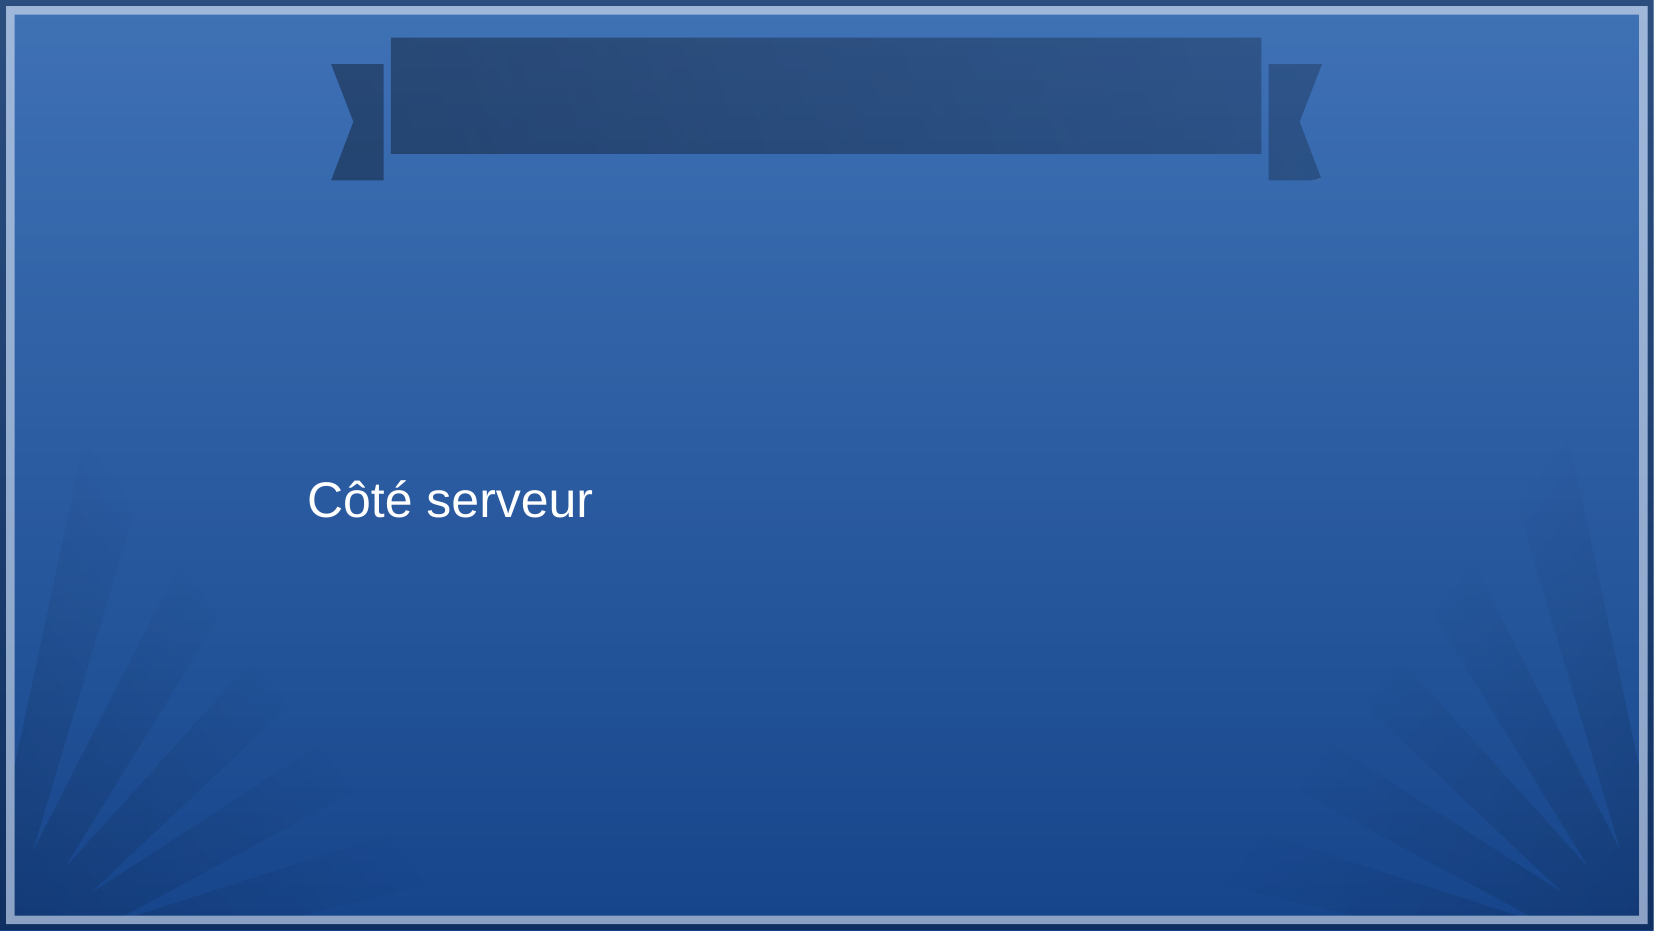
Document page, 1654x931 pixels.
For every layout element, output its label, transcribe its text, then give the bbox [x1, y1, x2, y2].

list Côté serveur [236, 472, 621, 544]
